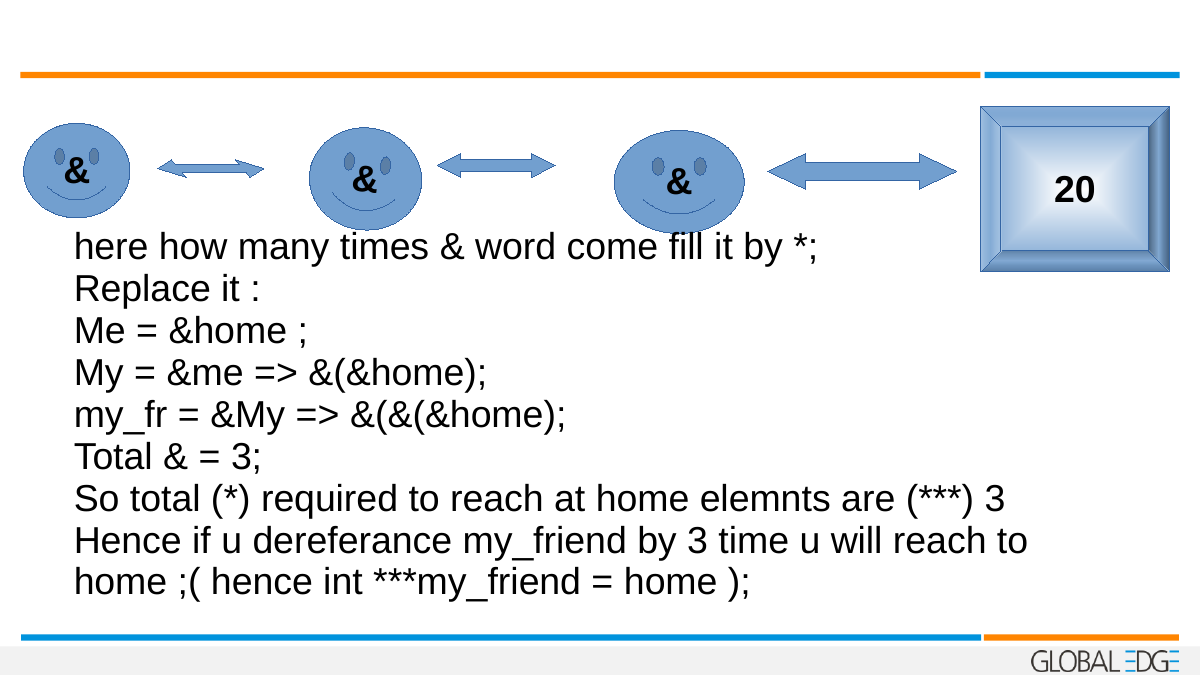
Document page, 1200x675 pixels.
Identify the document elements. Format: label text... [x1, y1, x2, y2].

text_box [157, 159, 264, 178]
text_box here how many times & word come fill it by *; Replace it : Me = &home ; My = &me => &(&home); my_fr = &My => &(&(&home); Total & = 3; So total (*) required to reach at home elemnts are (***) 3 Hence if u dereferance my_friend by 3 time u will reach to home ;( hence int ***my_friend = home ); [59, 217, 1052, 675]
text_box [437, 153, 556, 178]
picture [1052, 650, 1179, 672]
text_box & [614, 130, 745, 217]
text_box & [309, 127, 422, 217]
text_box 20 [1001, 127, 1148, 250]
text_box [767, 153, 957, 190]
text_box & [23, 123, 130, 217]
